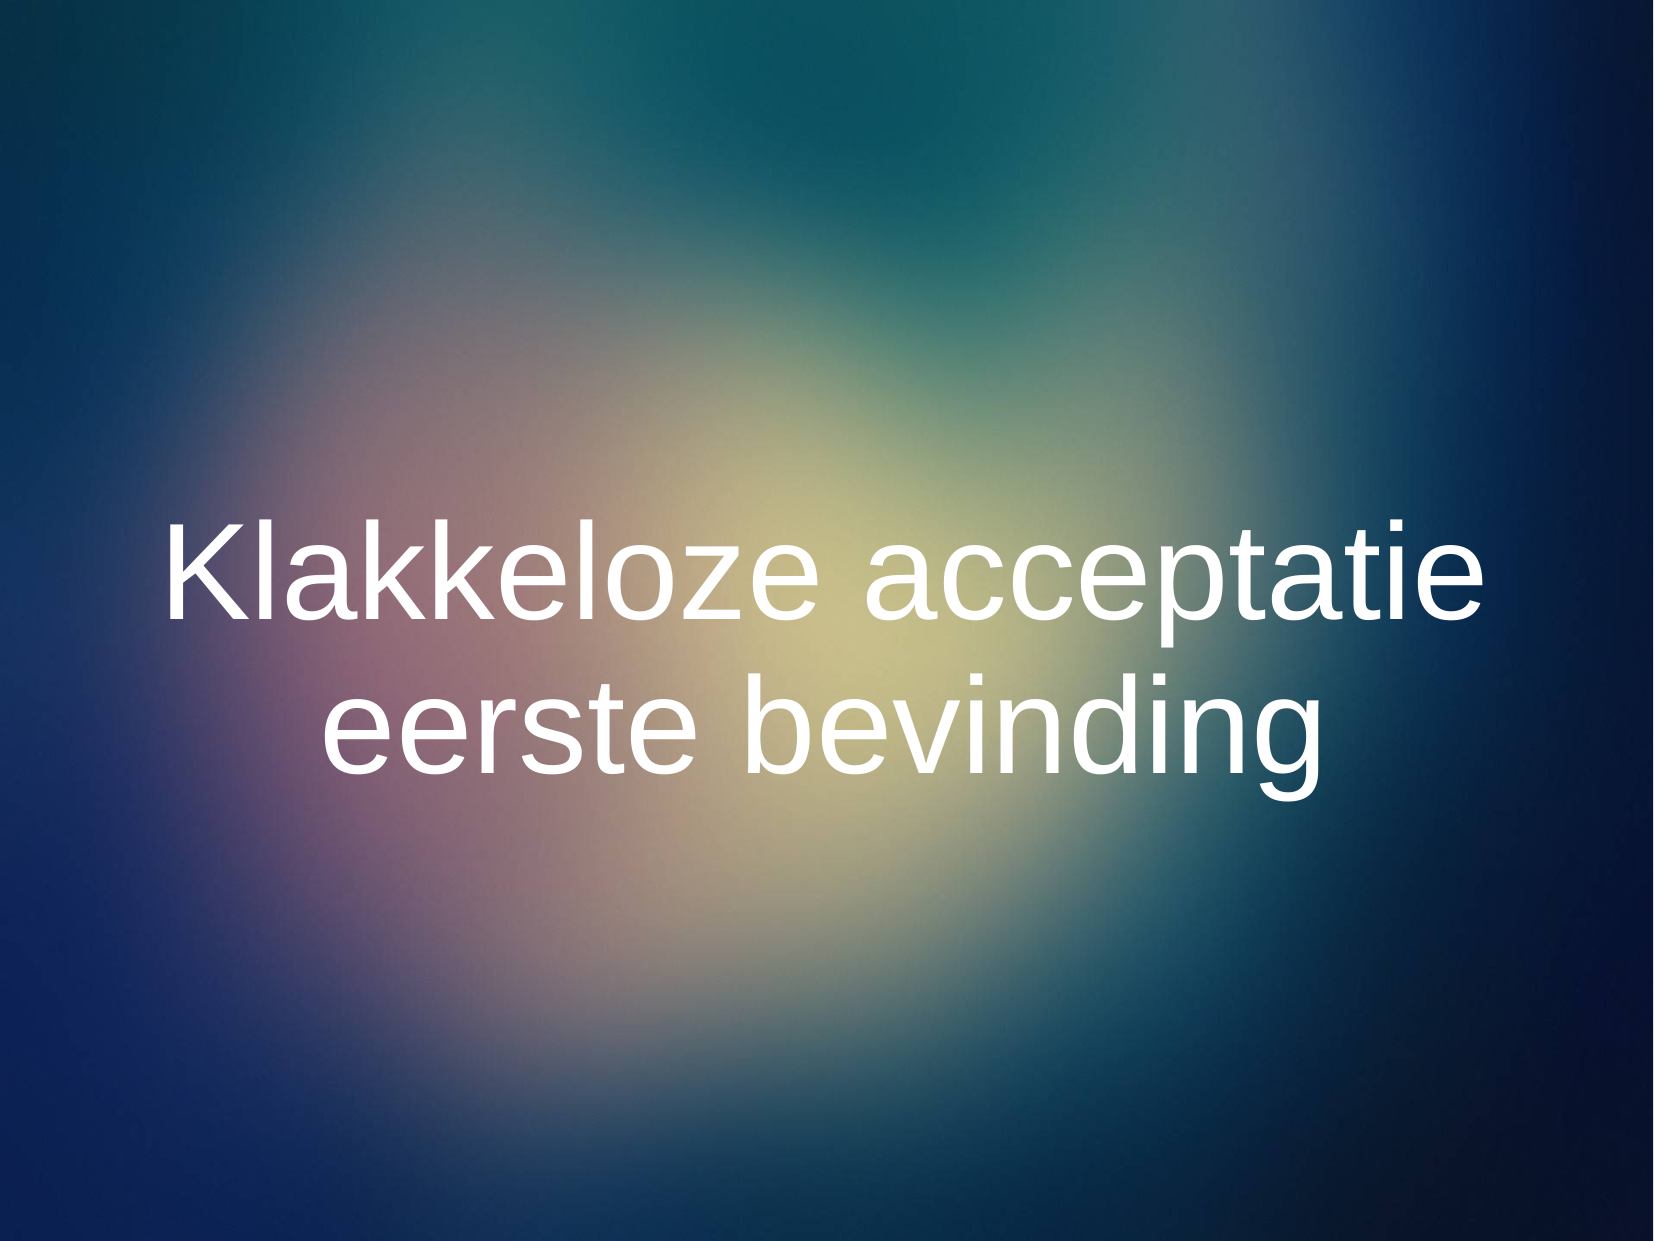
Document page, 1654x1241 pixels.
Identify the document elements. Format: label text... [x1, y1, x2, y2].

text_box Klakkeloze acceptatie eerste bevinding [60, 487, 1589, 811]
picture [0, 0, 1654, 1241]
